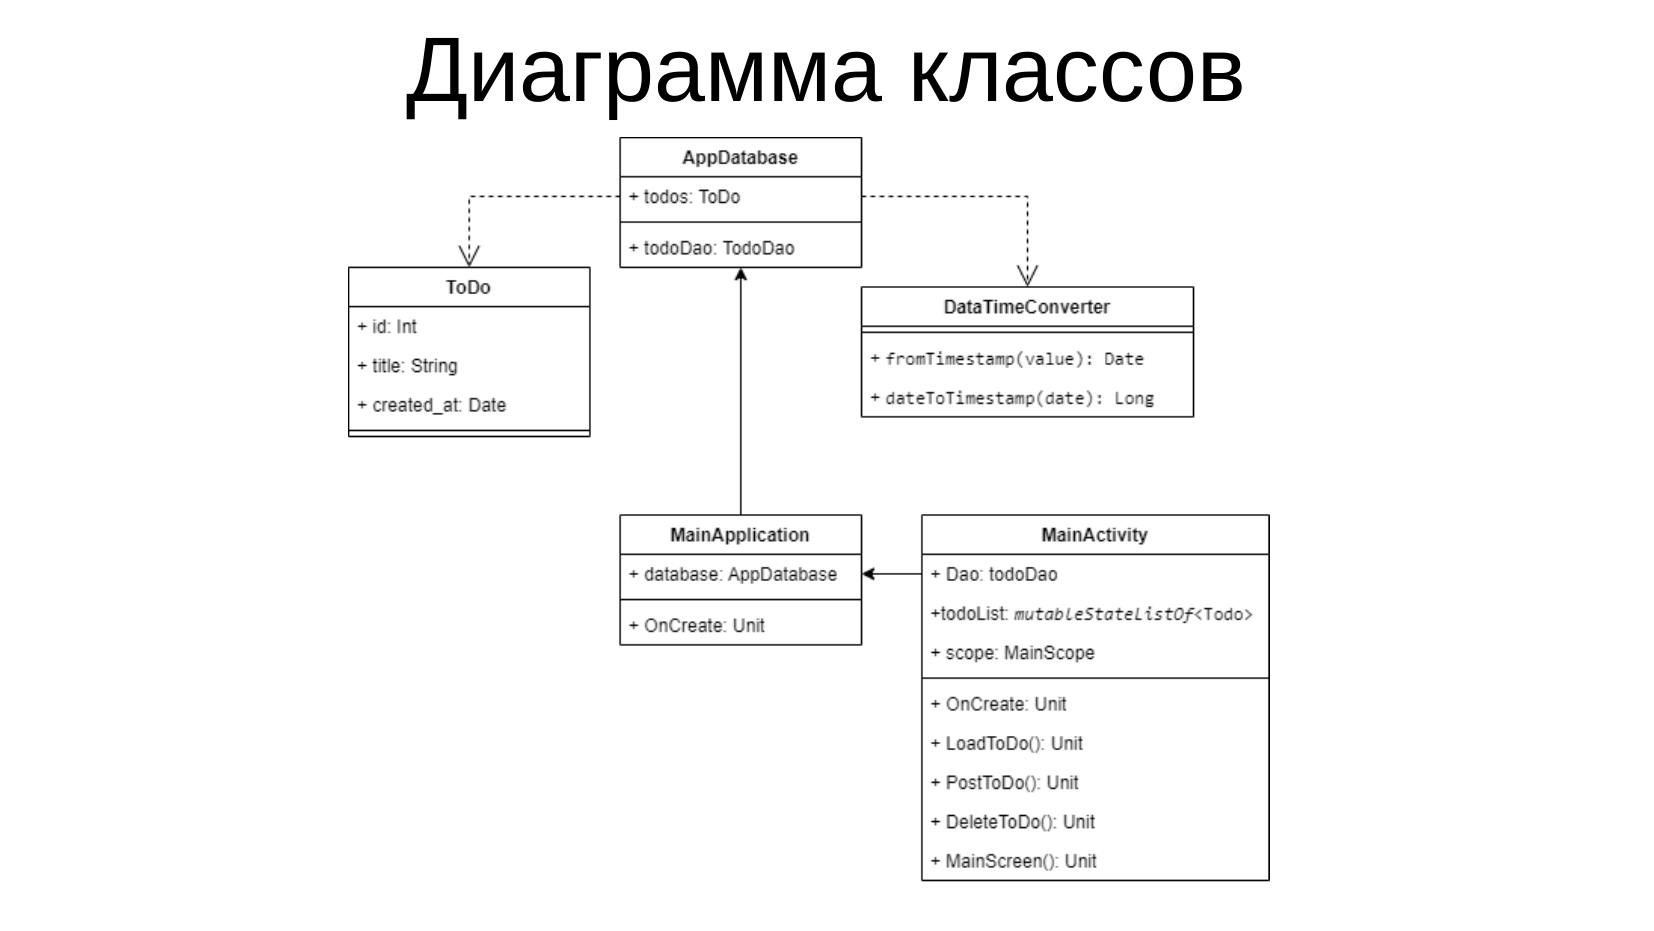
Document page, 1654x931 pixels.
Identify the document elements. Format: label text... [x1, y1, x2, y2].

title Диаграмма классов [82, 0, 1571, 148]
picture [348, 137, 1270, 886]
